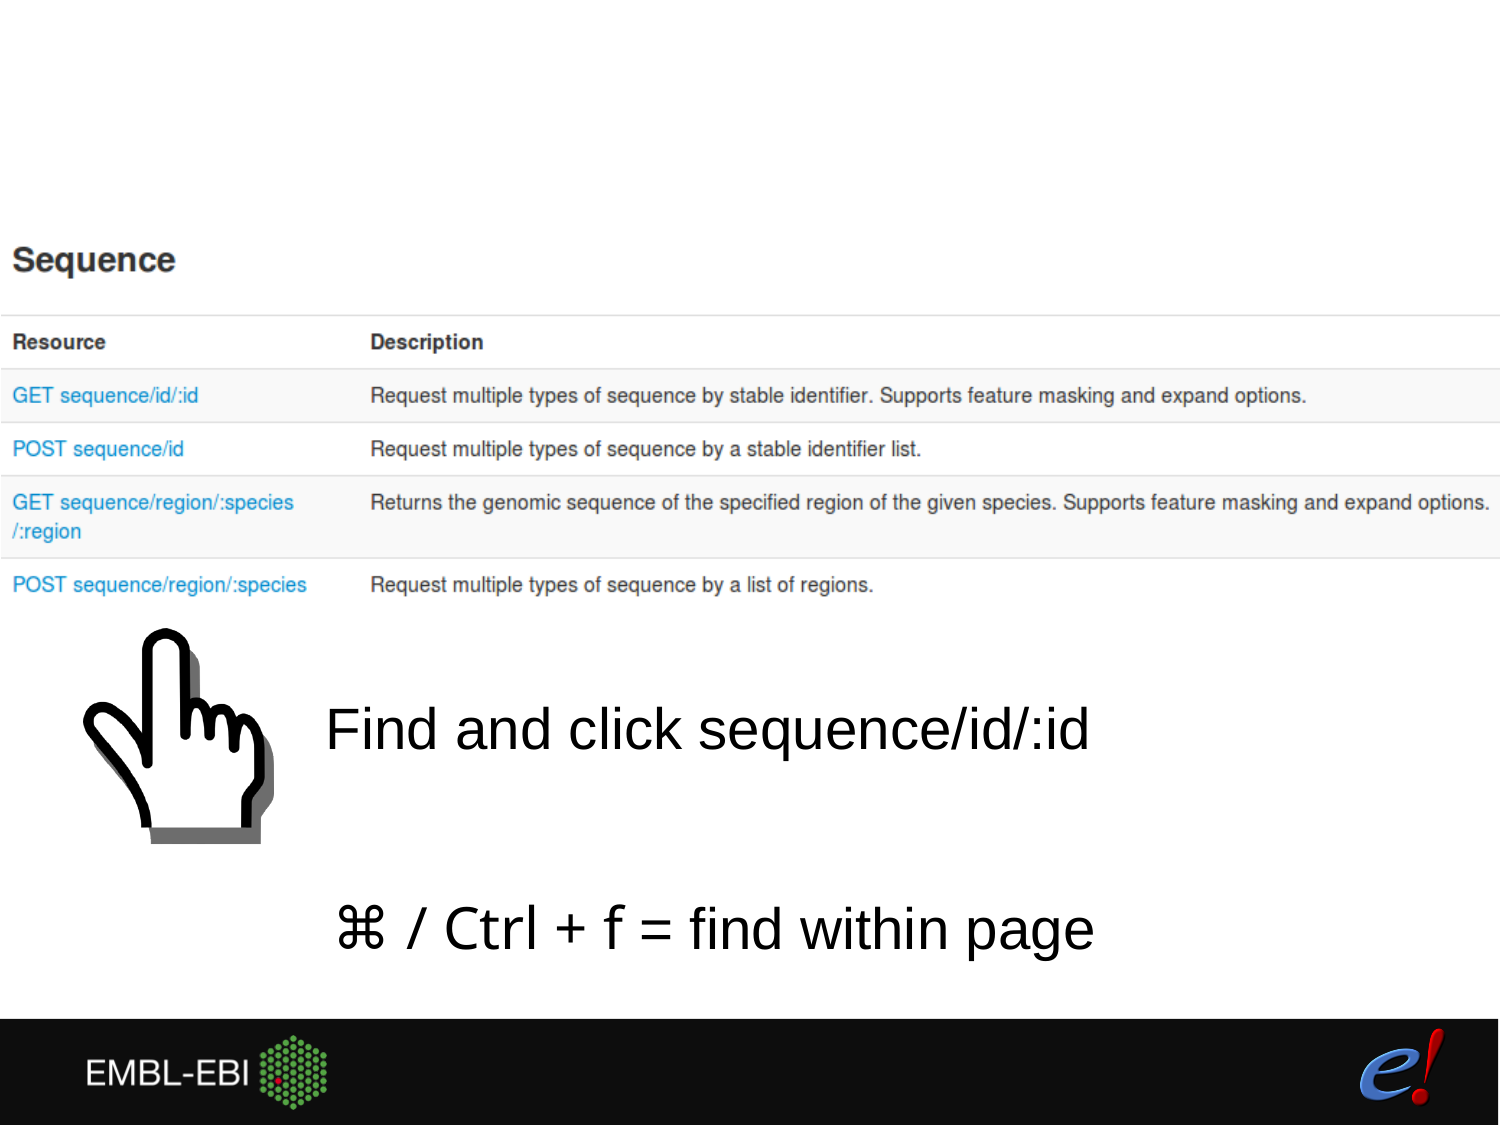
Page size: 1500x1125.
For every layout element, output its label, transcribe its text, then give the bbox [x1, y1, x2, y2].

picture [1357, 1026, 1448, 1112]
picture [87, 1035, 327, 1110]
text_box Find and click sequence/id/:id [310, 684, 1108, 769]
picture [1, 234, 1500, 611]
text_box ⌘ / Ctrl + f = find within page [317, 884, 1145, 969]
picture [83, 628, 274, 849]
